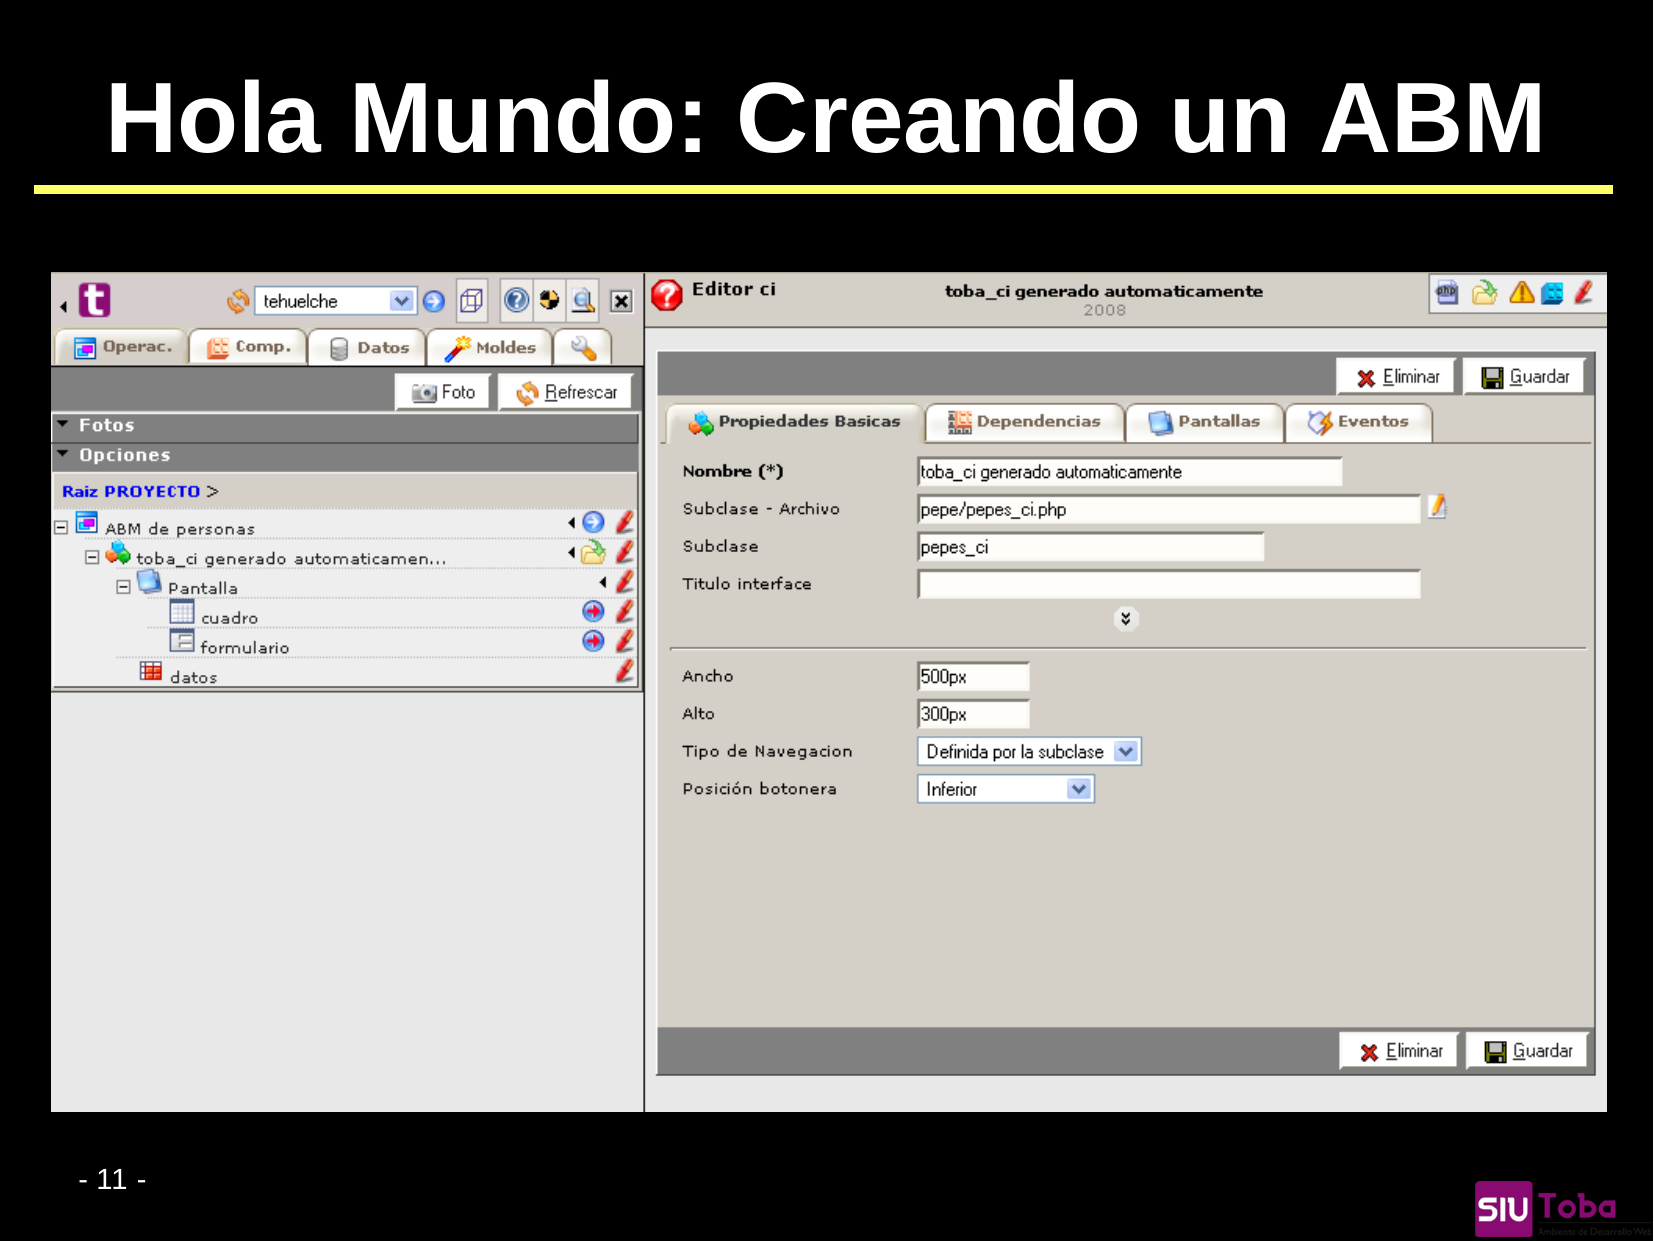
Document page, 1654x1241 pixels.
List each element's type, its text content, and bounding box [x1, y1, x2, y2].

picture [51, 272, 1607, 1112]
picture [1475, 1181, 1652, 1237]
title Hola Mundo: Creando un ABM [58, 47, 1594, 188]
